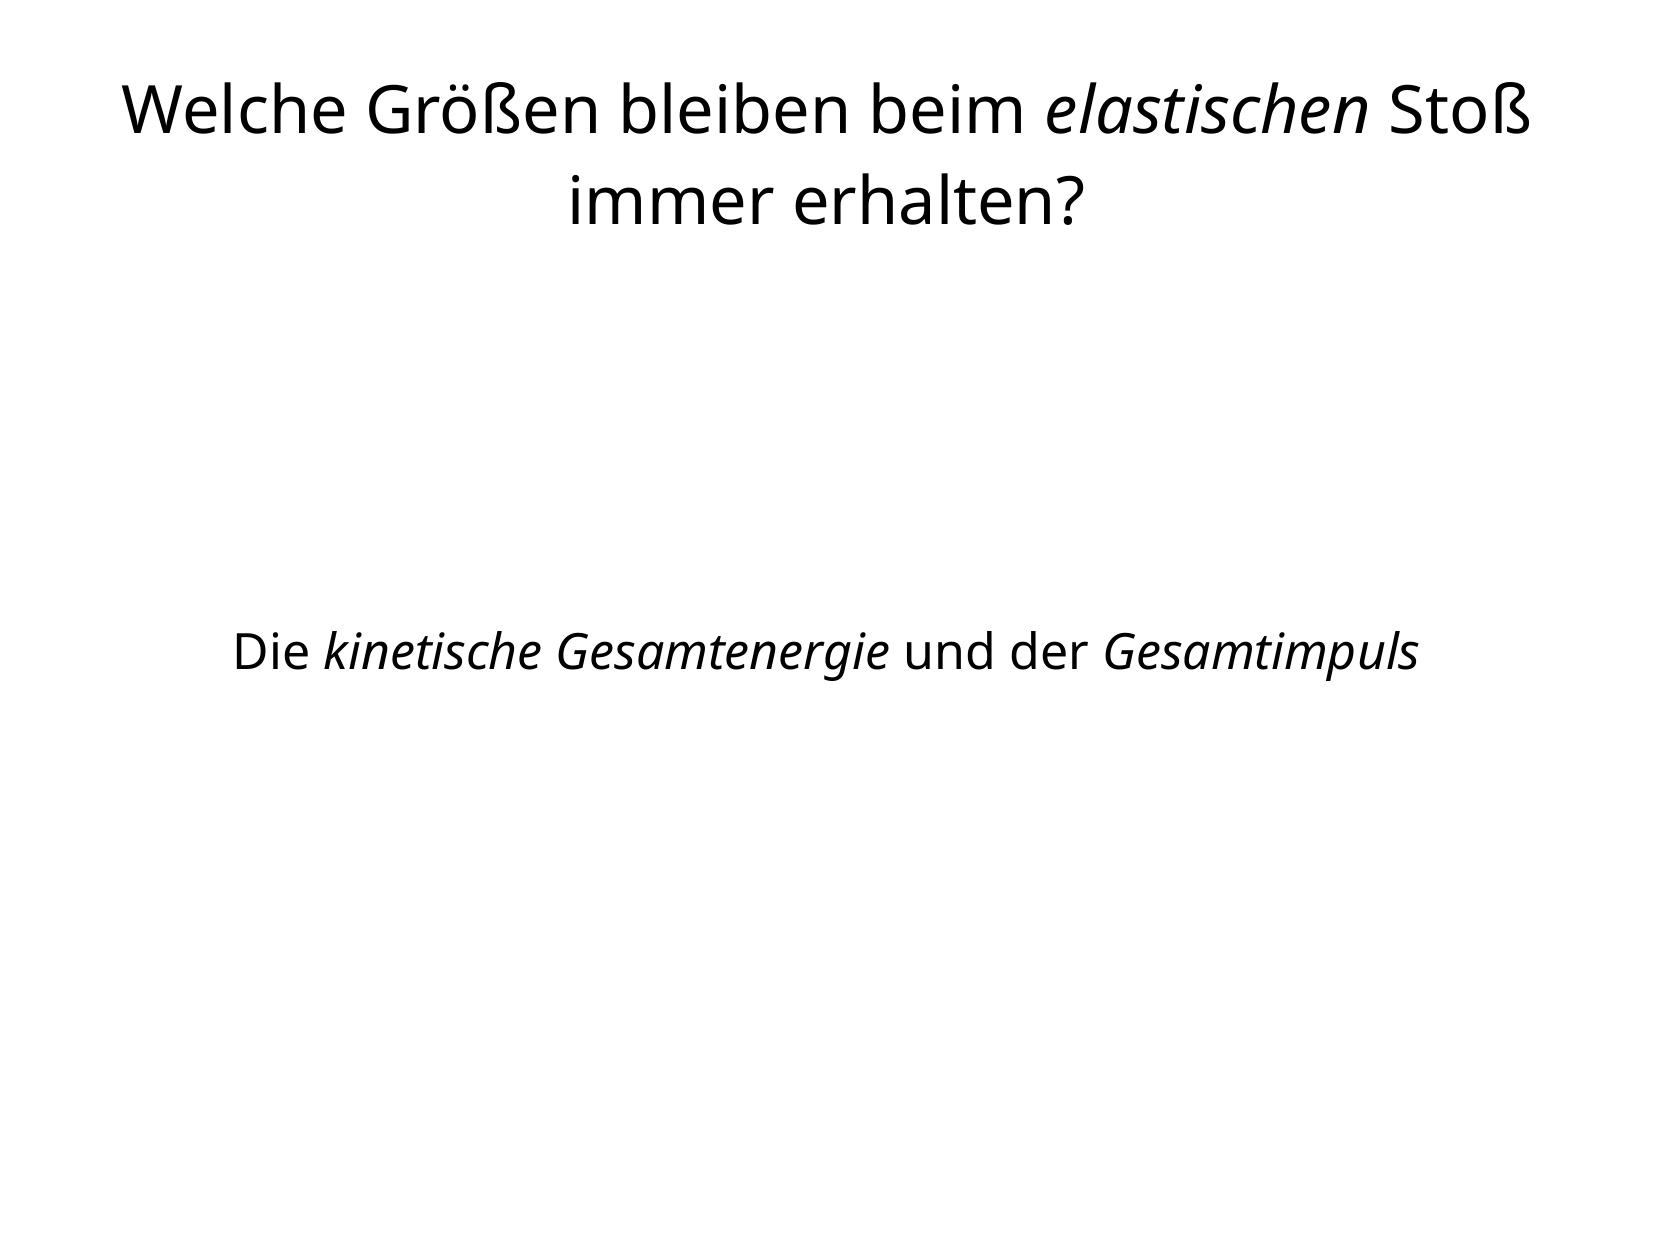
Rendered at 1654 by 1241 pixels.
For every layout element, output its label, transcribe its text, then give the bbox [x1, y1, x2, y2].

subtitle Die kinetische Gesamtenergie und der Gesamtimpuls [82, 290, 1571, 1010]
title Welche Größen bleiben beim elastischen Stoß immer erhalten? [82, 49, 1571, 257]
